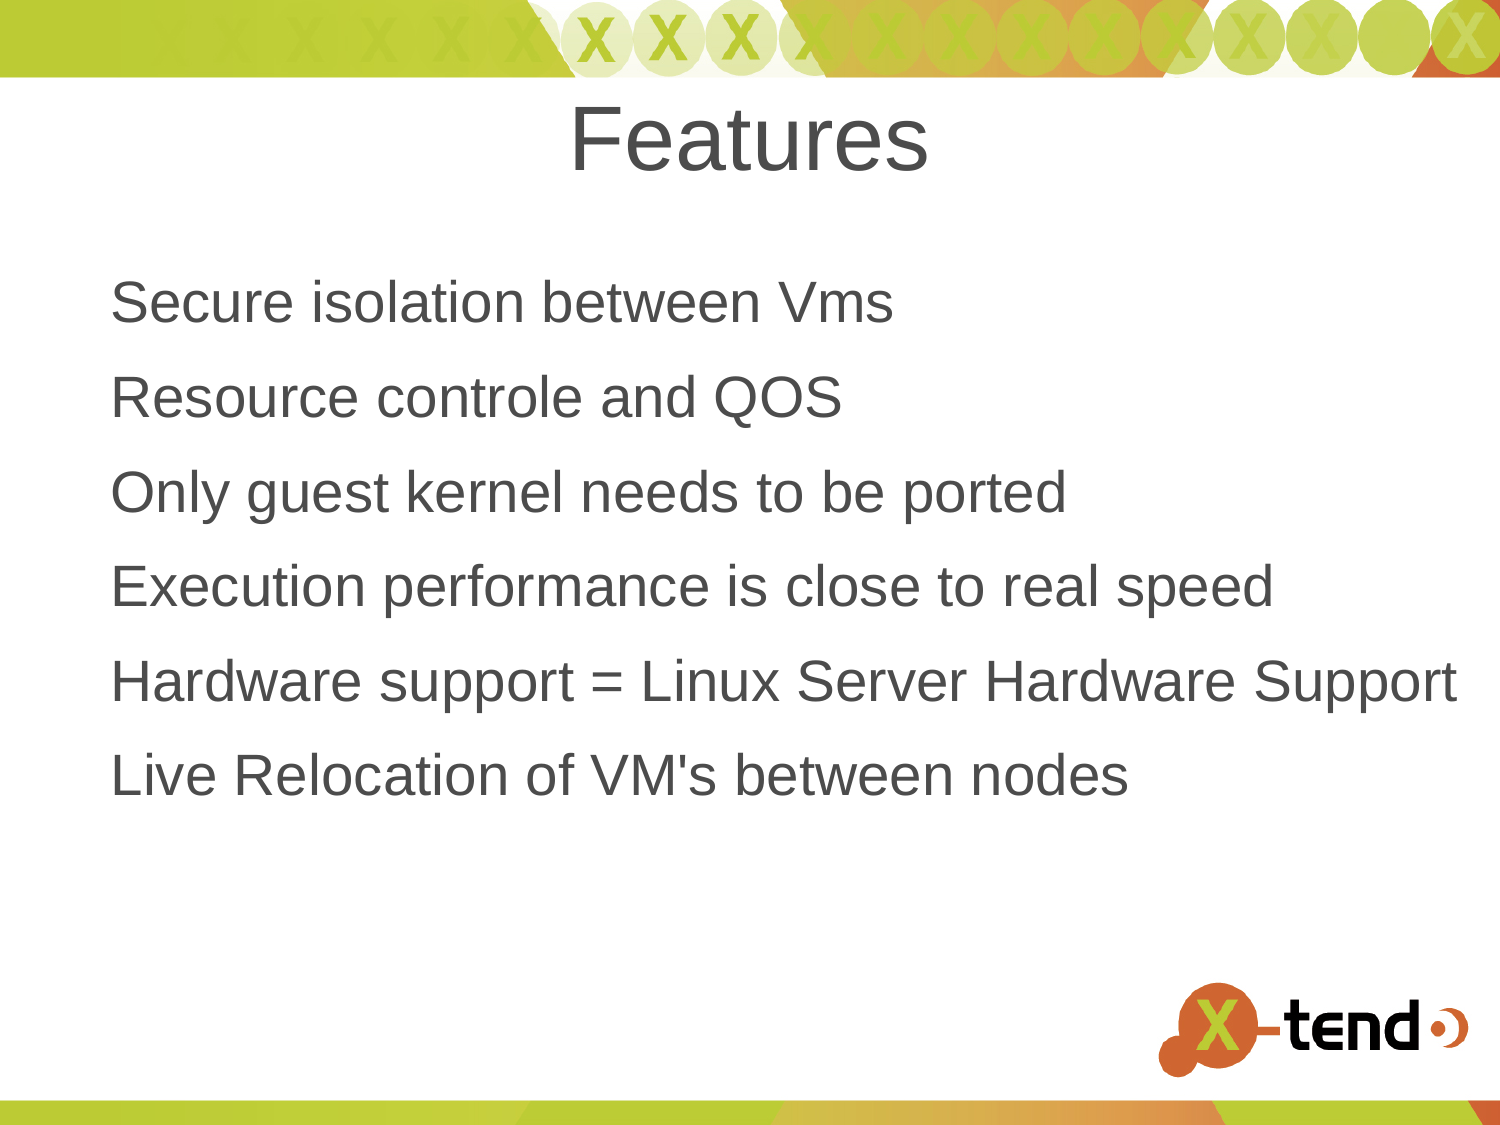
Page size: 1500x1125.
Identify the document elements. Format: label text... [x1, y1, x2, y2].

list Secure isolation between Vms Resource controle and QOS Only guest kernel needs to be ported Execution performance is close to real speed Hardware support = Linux Server Hardware Support Live Relocation of VM's between nodes [78, 262, 1476, 1113]
title Features [75, 45, 1426, 233]
picture [0, 0, 1500, 1125]
